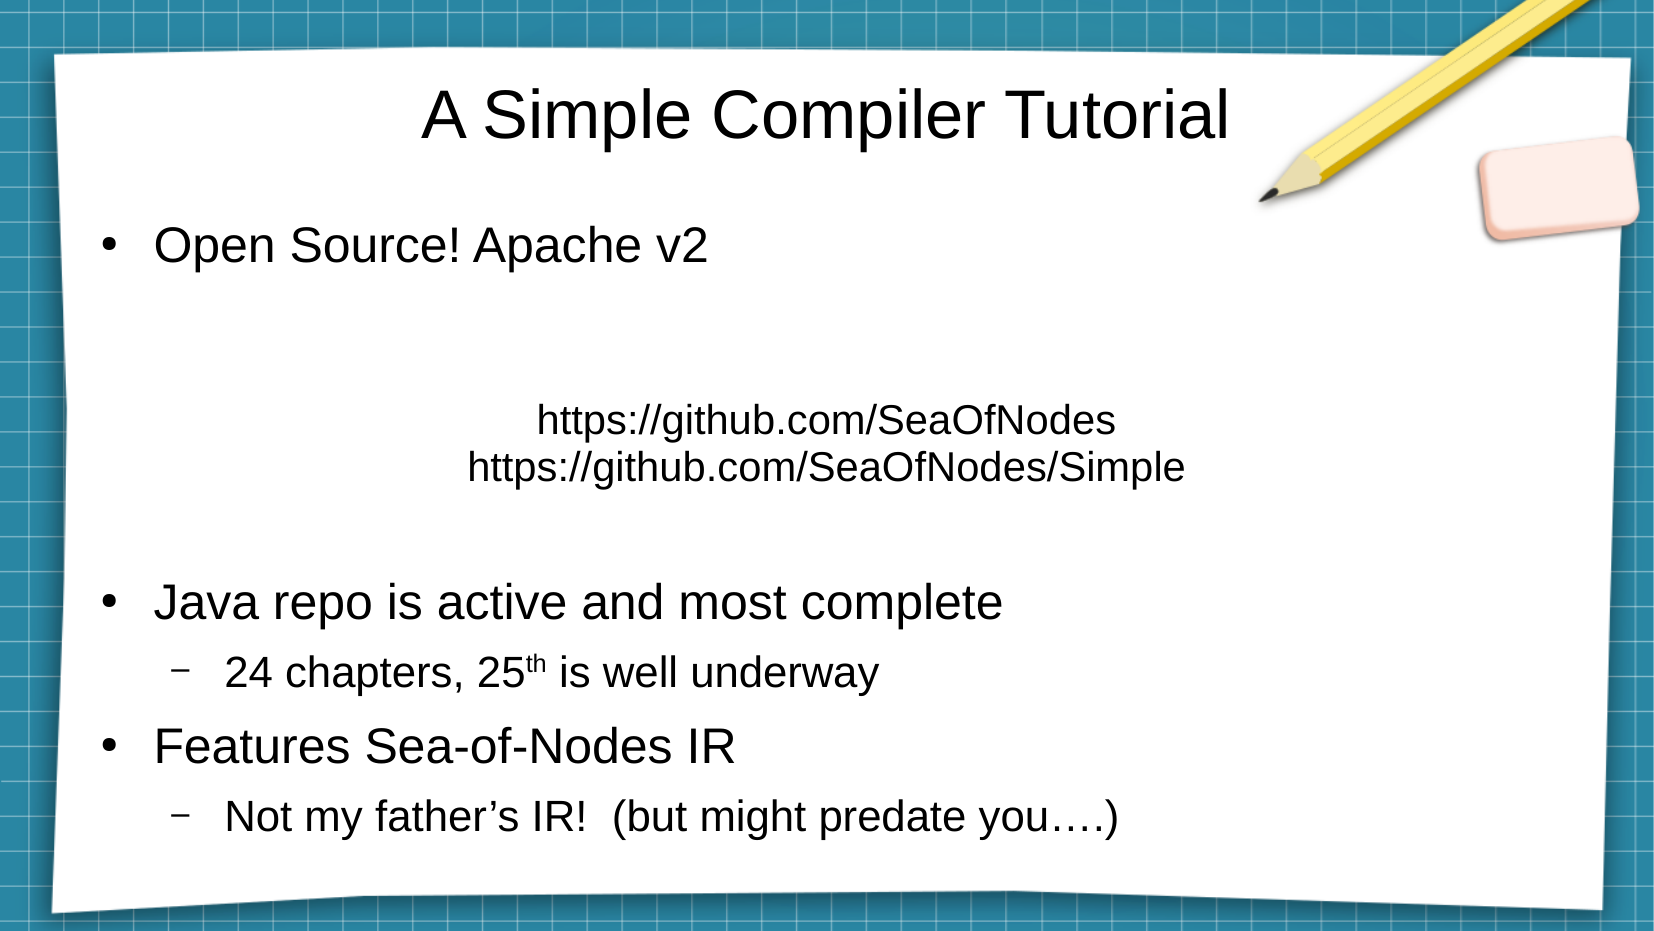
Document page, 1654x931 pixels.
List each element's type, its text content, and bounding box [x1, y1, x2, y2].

list Open Source! Apache v2 Java repo is active and most complete 24 chapters, 25th is well underway Features Sea-of-Nodes IR Not my father’s IR! (but might predate you….) [82, 217, 1571, 856]
text_box https://github.com/SeaOfNodes https://github.com/SeaOfNodes/Simple [436, 389, 1217, 501]
title A Simple Compiler Tutorial [82, 37, 1571, 193]
picture [0, 0, 1654, 931]
